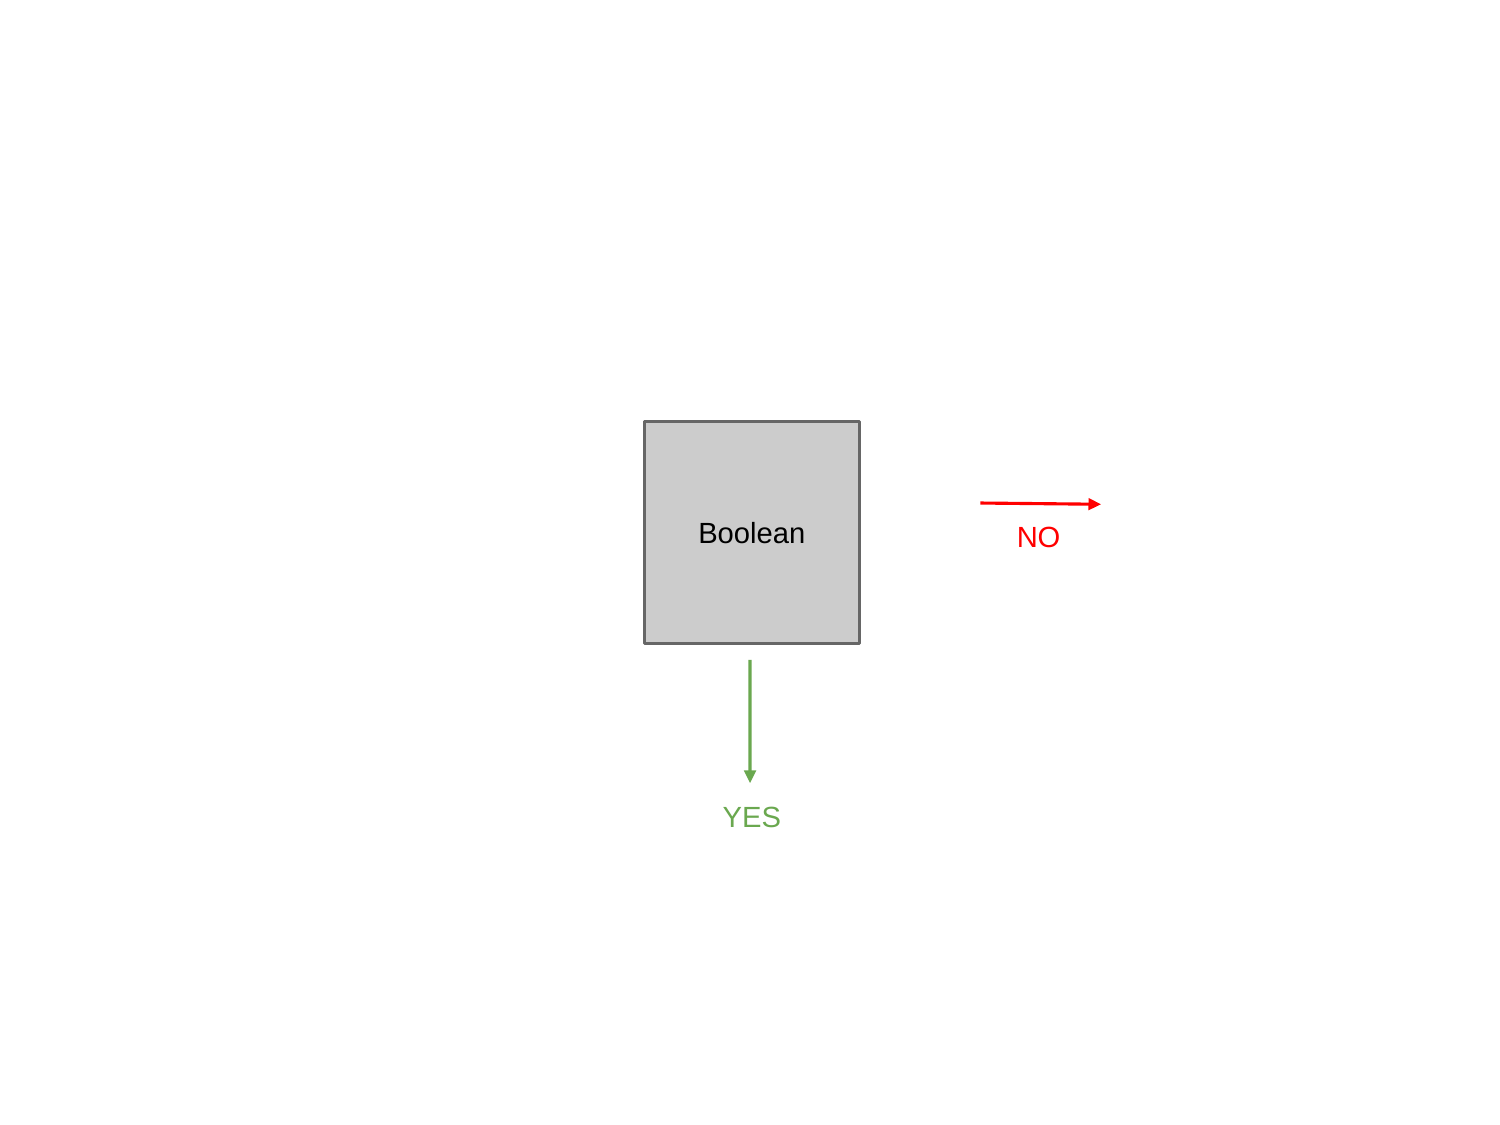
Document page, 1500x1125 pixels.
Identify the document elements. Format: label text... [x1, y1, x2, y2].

text_box YES [693, 782, 811, 846]
text_box NO [980, 503, 1098, 566]
text_box Boolean [644, 421, 860, 644]
